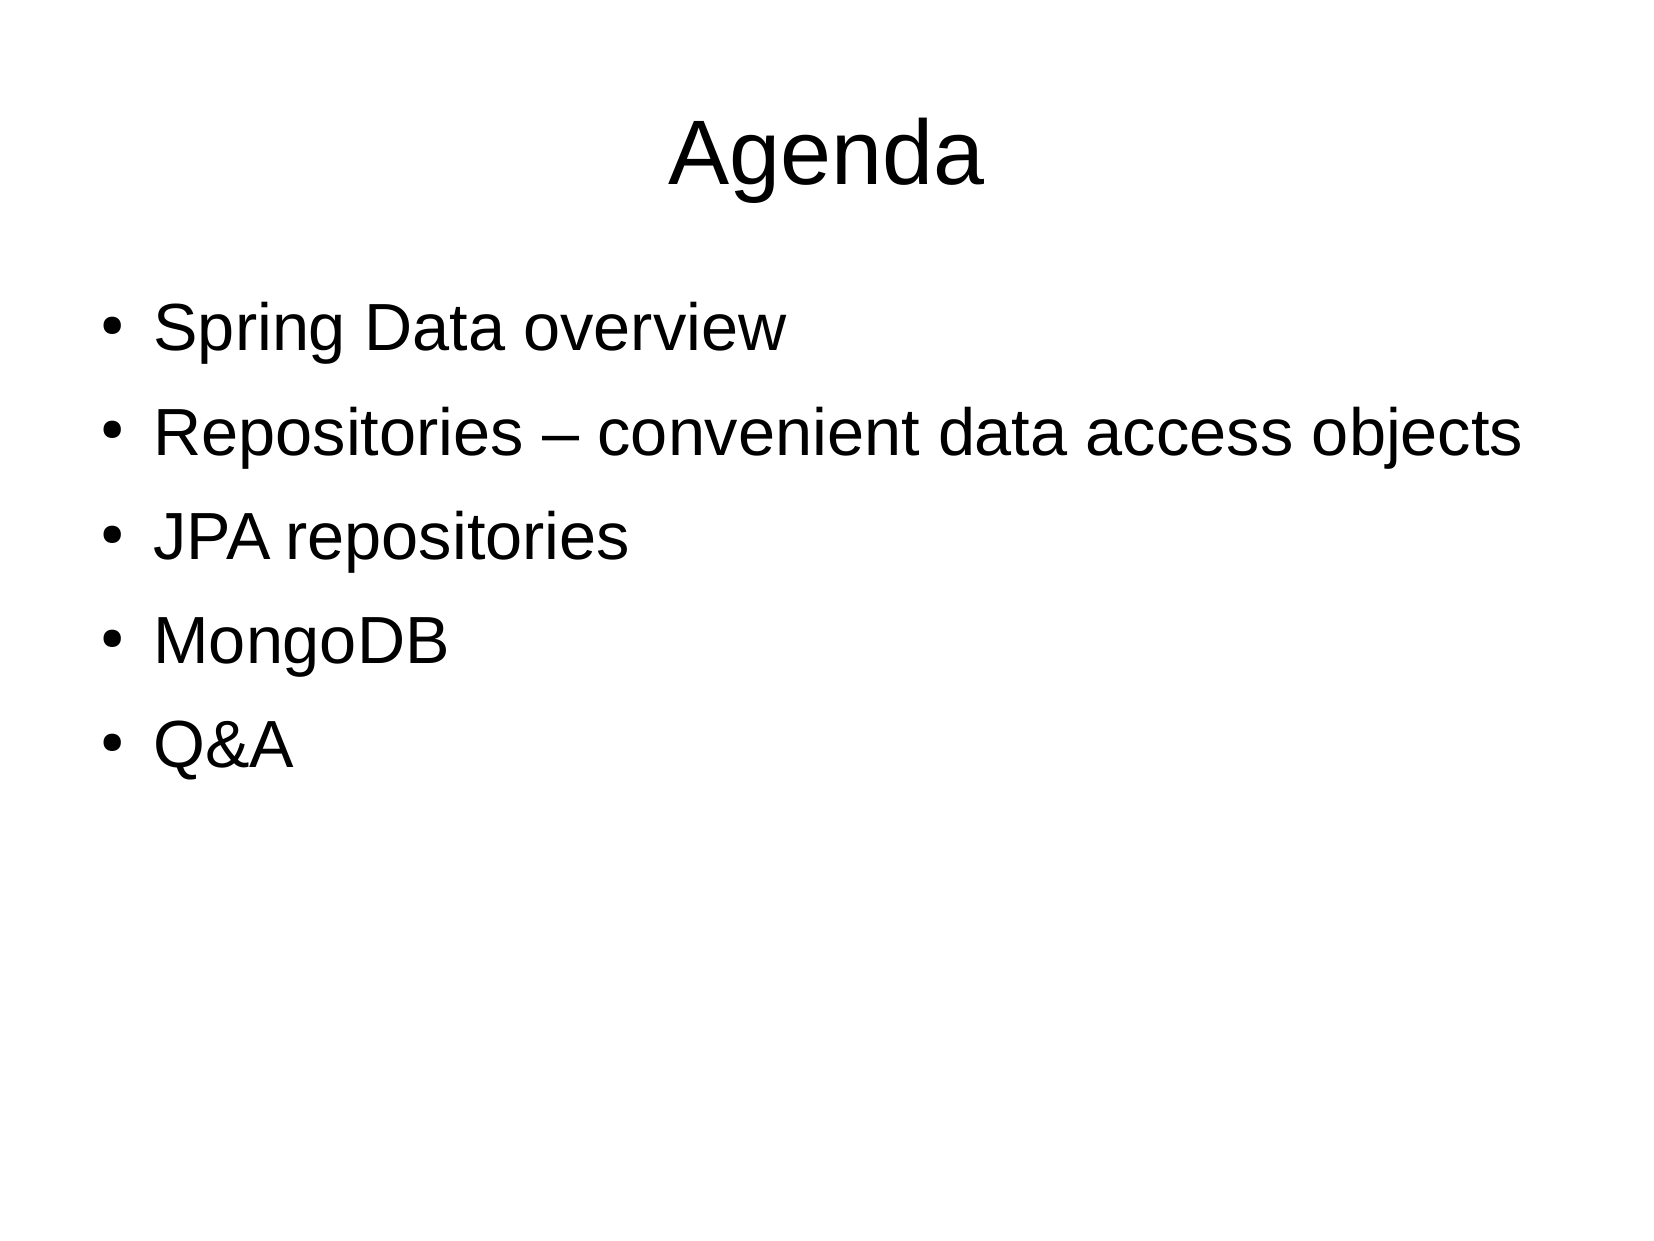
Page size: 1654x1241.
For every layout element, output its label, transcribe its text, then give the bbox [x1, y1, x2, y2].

list Spring Data overview Repositories – convenient data access objects JPA repositories MongoDB Q&A [82, 290, 1538, 1010]
title Agenda [82, 49, 1571, 257]
